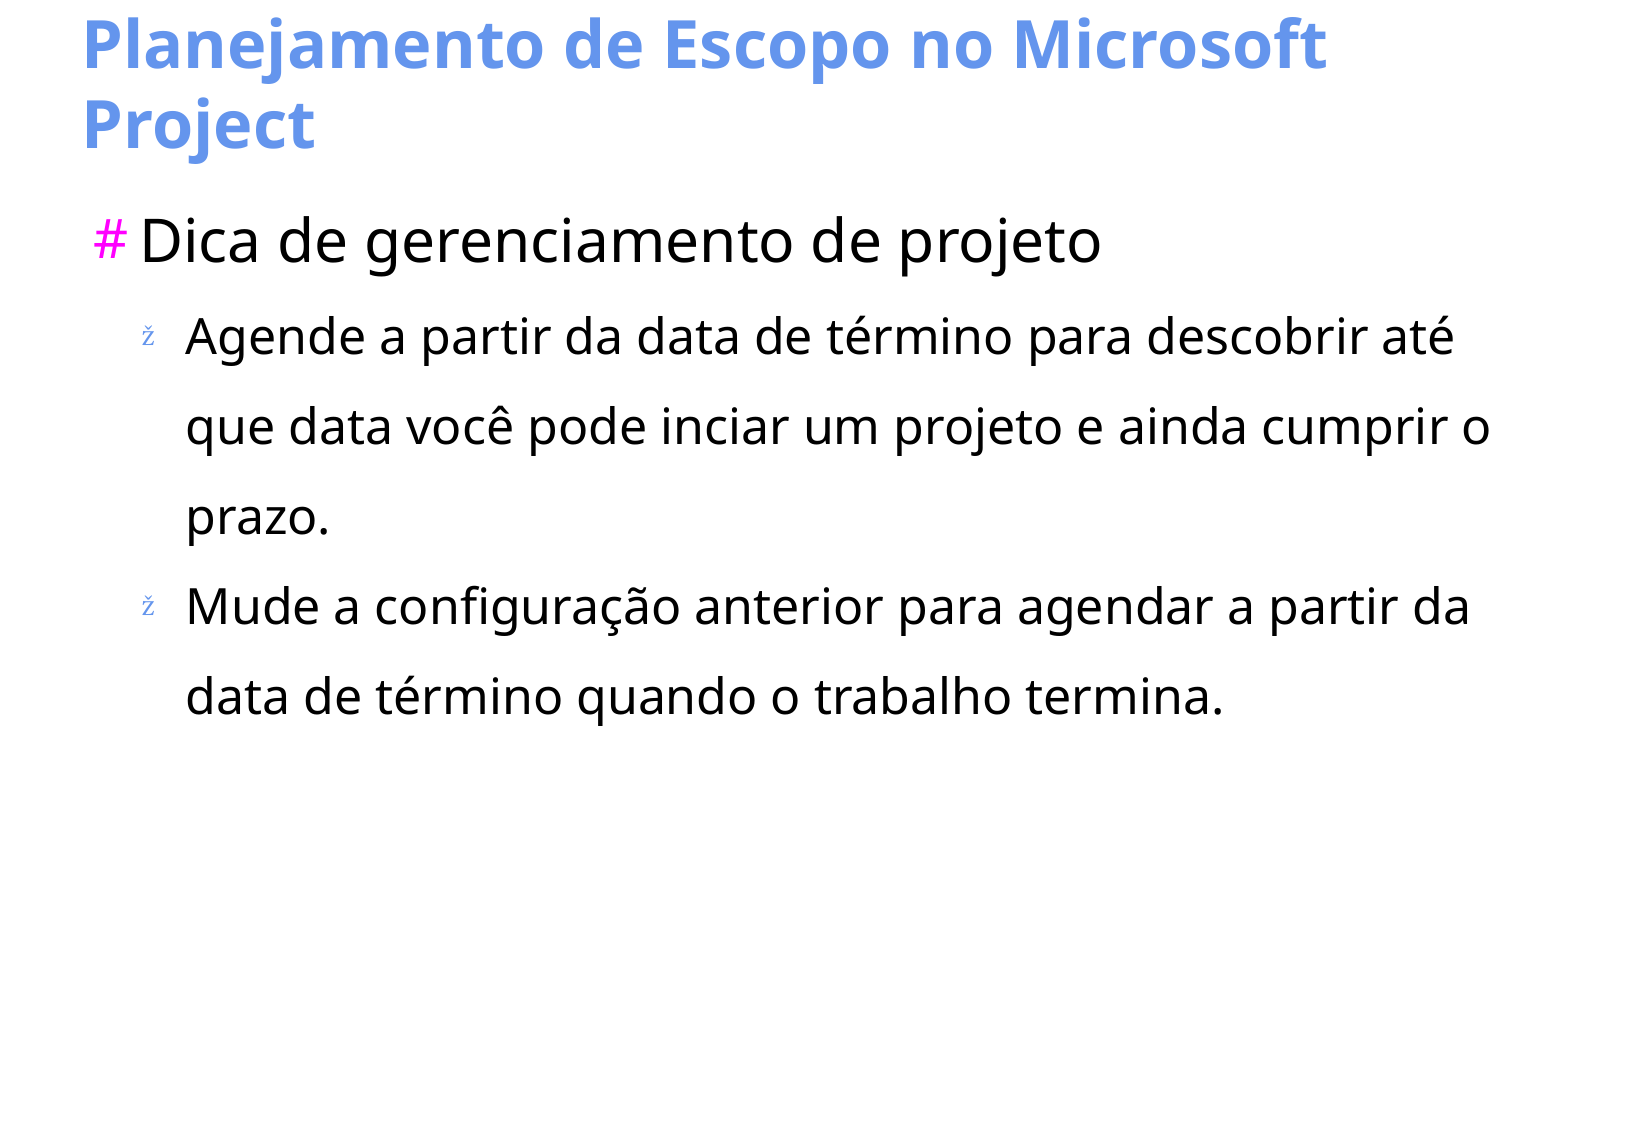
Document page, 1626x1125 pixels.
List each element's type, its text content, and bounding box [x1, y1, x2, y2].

title Planejamento de Escopo no Microsoft Project [81, 41, 1544, 122]
list Dica de gerenciamento de projeto Agende a partir da data de término para descobrir até que data você pode inciar um projeto e ainda cumprir o prazo. Mude a configuração anterior para agendar a partir da data de término quando o trabalho termina. [81, 165, 1544, 1016]
